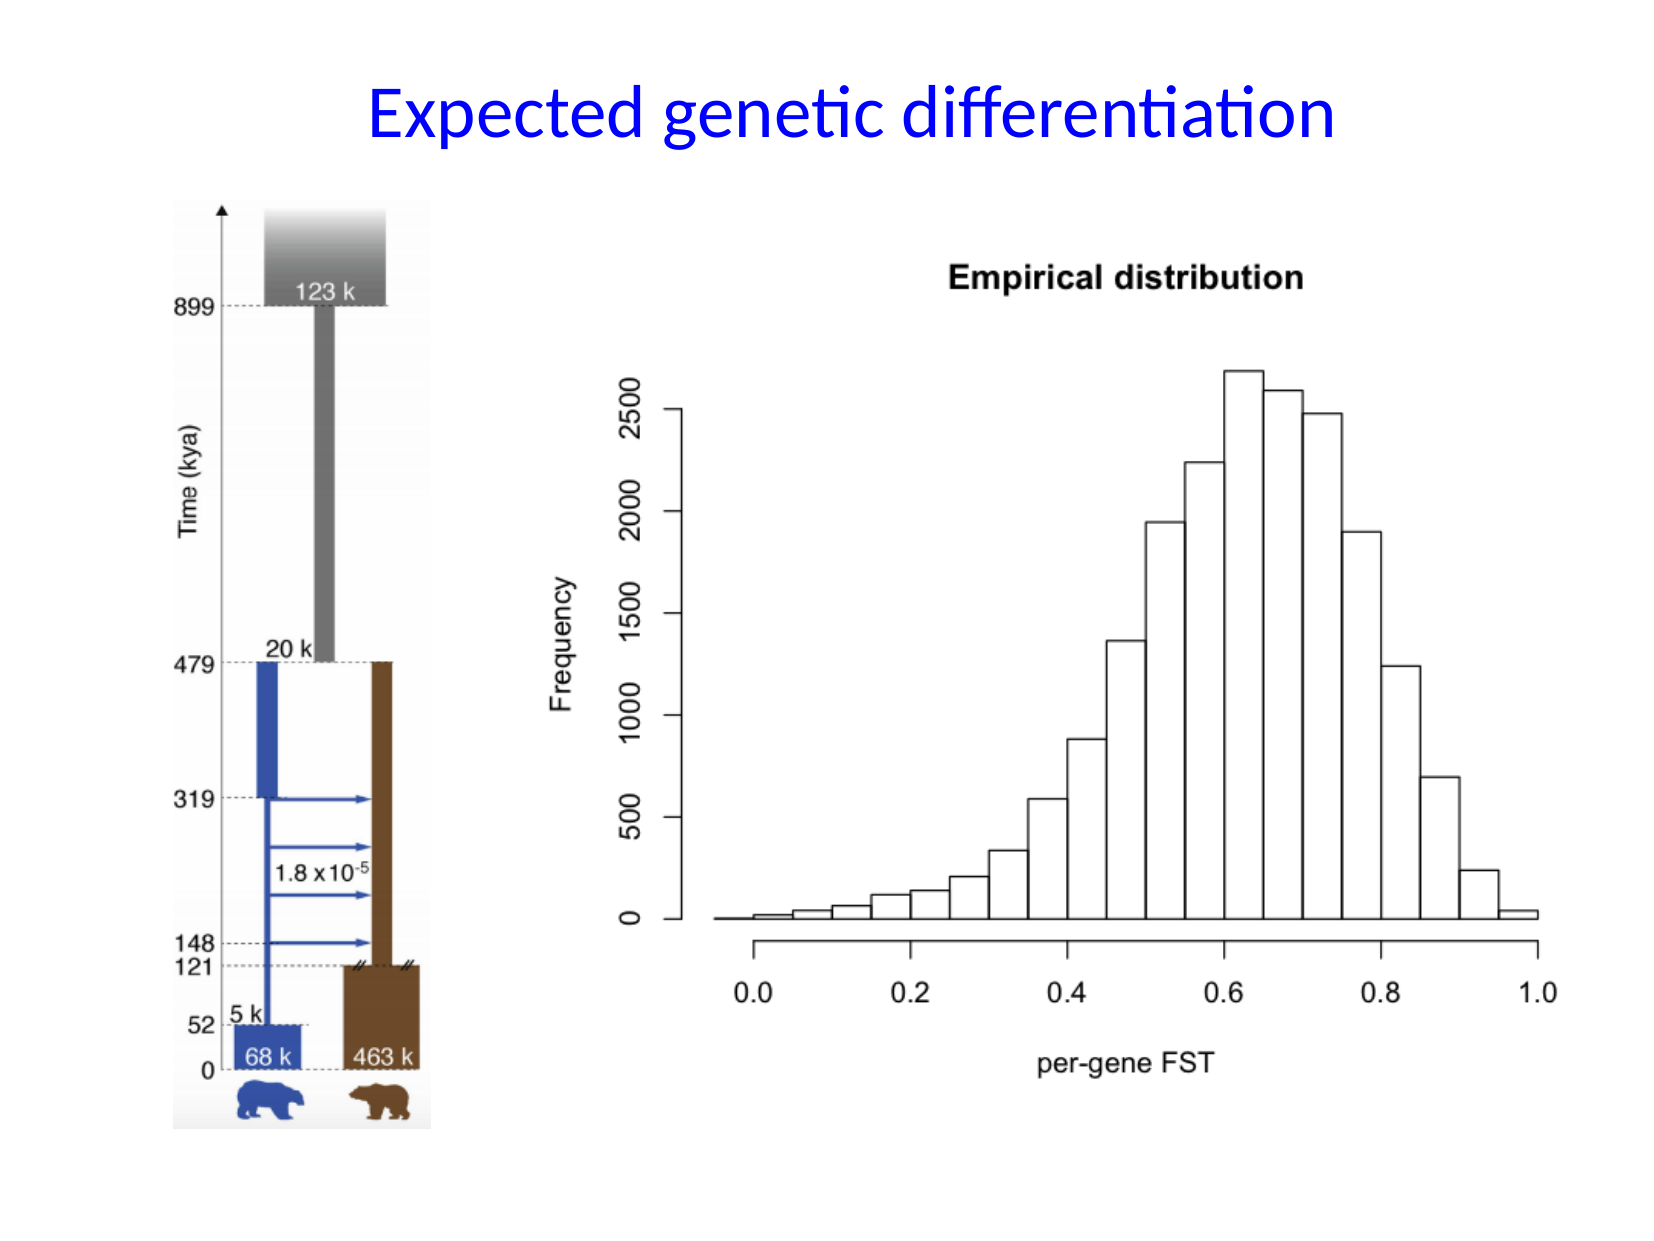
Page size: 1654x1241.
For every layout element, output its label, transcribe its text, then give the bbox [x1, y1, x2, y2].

picture [544, 242, 1574, 1091]
picture [173, 196, 431, 1129]
title Expected genetic differentiation [108, 3, 1597, 168]
